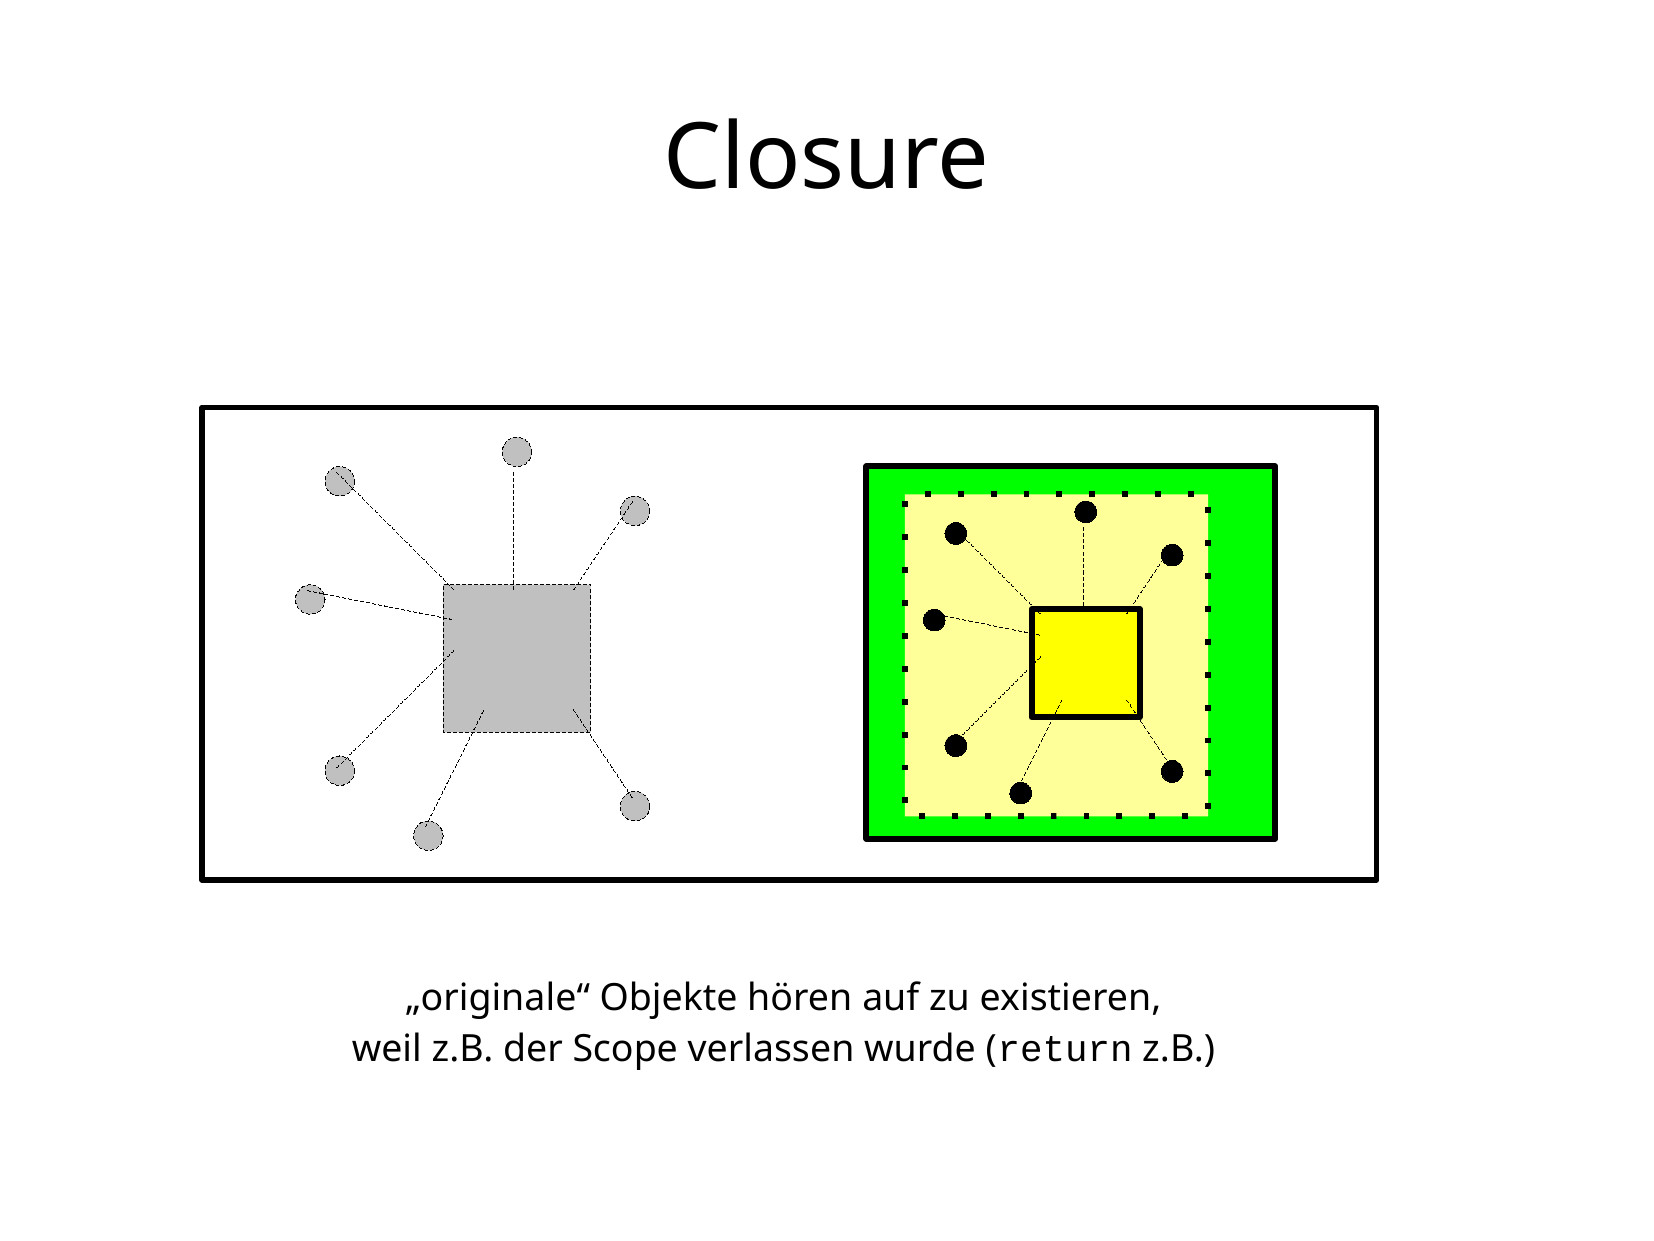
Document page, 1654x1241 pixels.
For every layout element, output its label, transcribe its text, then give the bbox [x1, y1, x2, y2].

text_box [620, 791, 650, 821]
text_box [620, 496, 650, 526]
text_box [502, 437, 532, 467]
title Closure [82, 56, 1571, 250]
text_box [443, 584, 591, 733]
text_box „originale“ Objekte hören auf zu existieren, weil z.B. der Scope verlassen wurde (return z.B.) [273, 962, 1294, 1068]
text_box [413, 820, 444, 851]
text_box [324, 755, 355, 786]
text_box [295, 584, 326, 615]
text_box [324, 466, 355, 497]
text_box [866, 466, 1276, 839]
